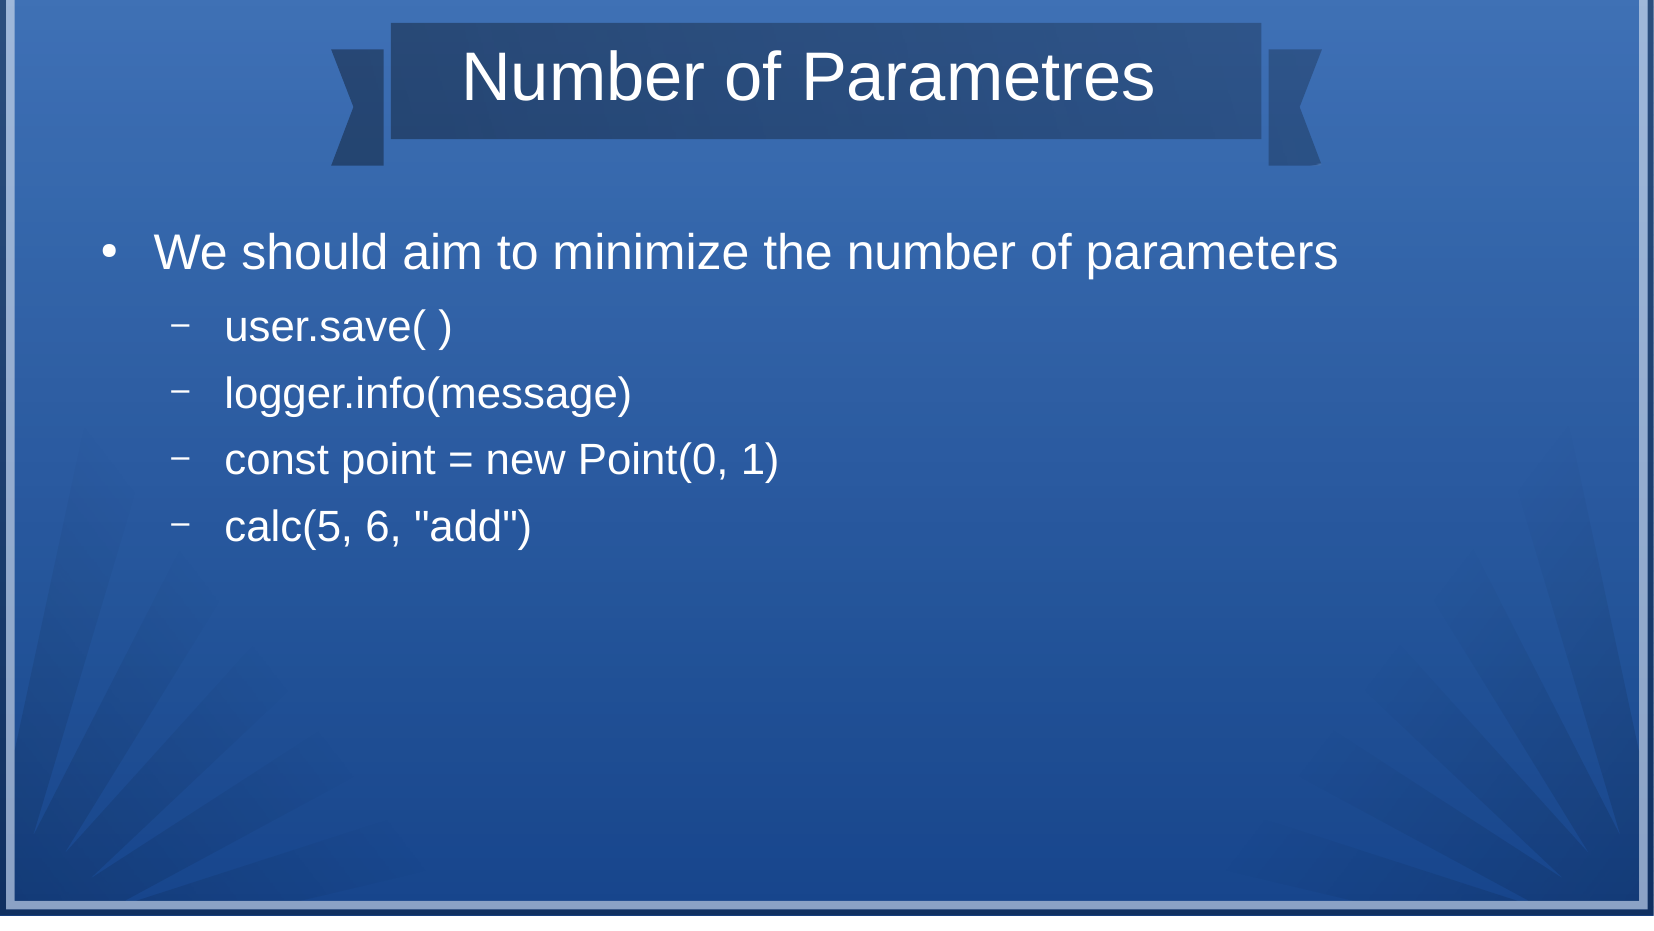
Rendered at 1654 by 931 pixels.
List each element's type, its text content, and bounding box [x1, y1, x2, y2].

title Number of Parametres [383, 0, 1235, 154]
list We should aim to minimize the number of parameters user.save( ) logger.info(message) const point = new Point(0, 1) calc(5, 6, "add") [82, 224, 1571, 848]
